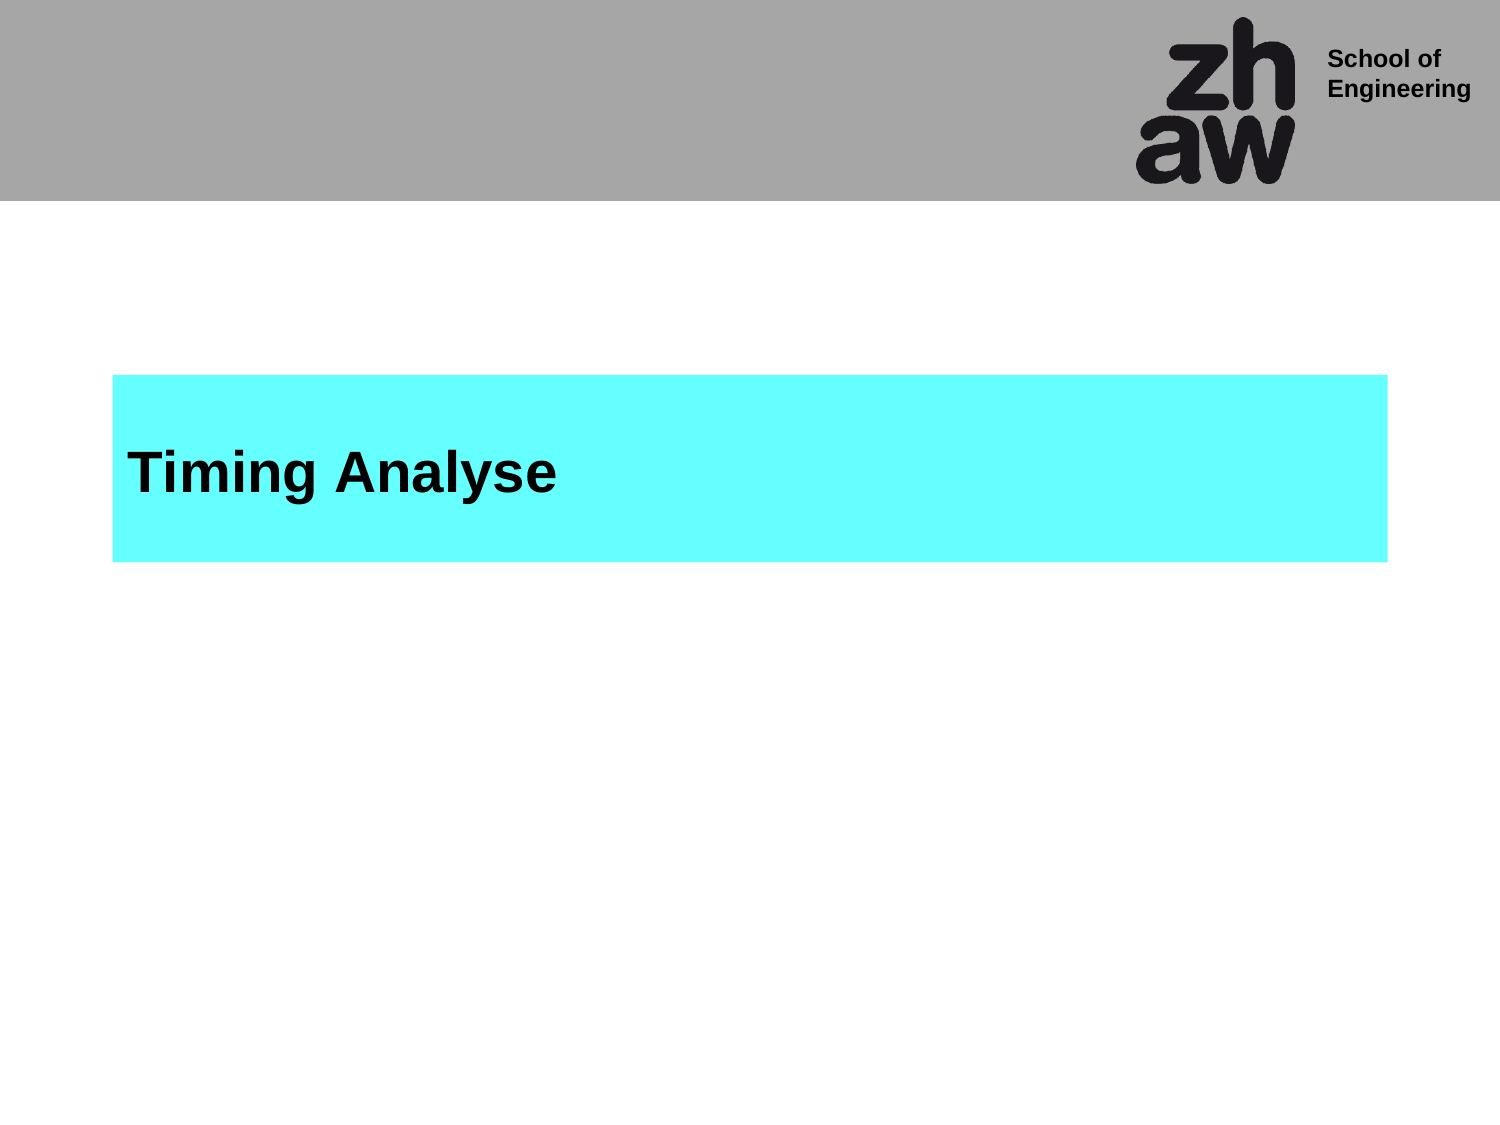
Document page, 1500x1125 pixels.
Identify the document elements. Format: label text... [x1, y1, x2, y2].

picture [1136, 17, 1295, 184]
title Timing Analyse [112, 374, 1388, 563]
